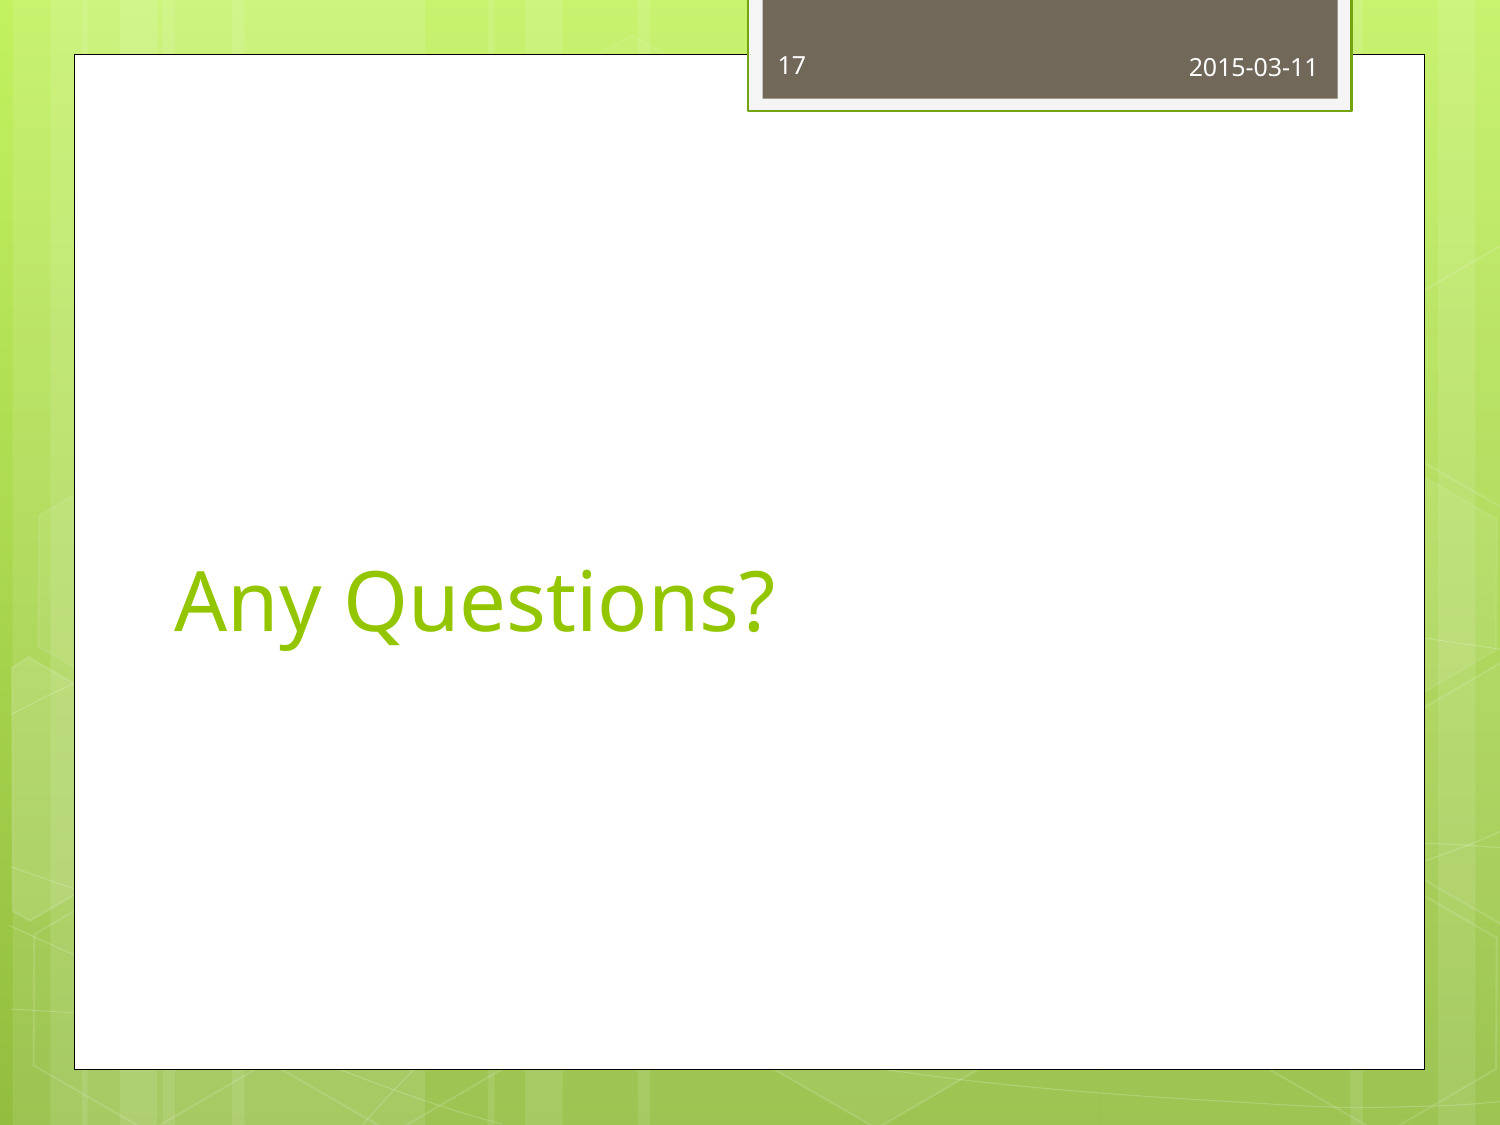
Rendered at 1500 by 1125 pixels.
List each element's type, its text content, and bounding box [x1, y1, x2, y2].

title Any Questions? [159, 468, 1312, 656]
slide_number <number> [762, 36, 982, 97]
slide_number 2015-03-11 [983, 36, 1334, 97]
